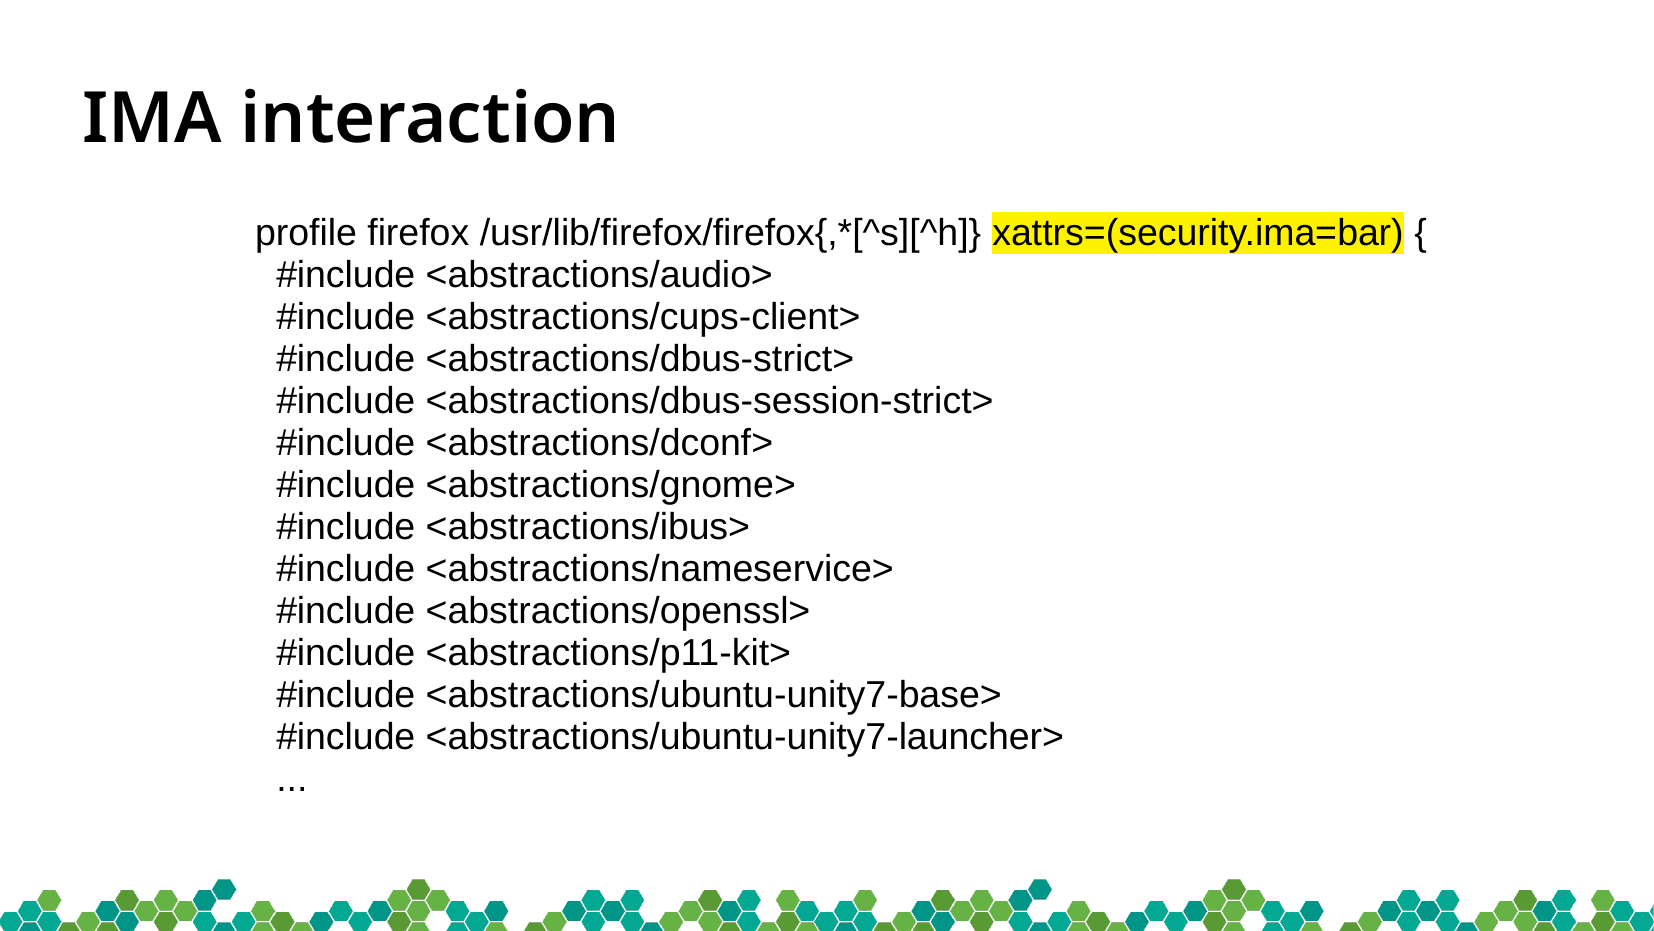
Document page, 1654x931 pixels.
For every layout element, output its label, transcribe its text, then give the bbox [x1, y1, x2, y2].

text_box profile firefox /usr/lib/firefox/firefox{,*[^s][^h]} xattrs=(security.ima=bar) { #include <abstractions/audio> #include <abstractions/cups-client> #include <abstractions/dbus-strict> #include <abstractions/dbus-session-strict> #include <abstractions/dconf> #include <abstractions/gnome> #include <abstractions/ibus> #include <abstractions/nameservice> #include <abstractions/openssl> #include <abstractions/p11-kit> #include <abstractions/ubuntu-unity7-base> #include <abstractions/ubuntu-unity7-launcher> ... [240, 204, 1442, 849]
picture [0, 871, 1654, 931]
title IMA interaction [82, 37, 1571, 193]
